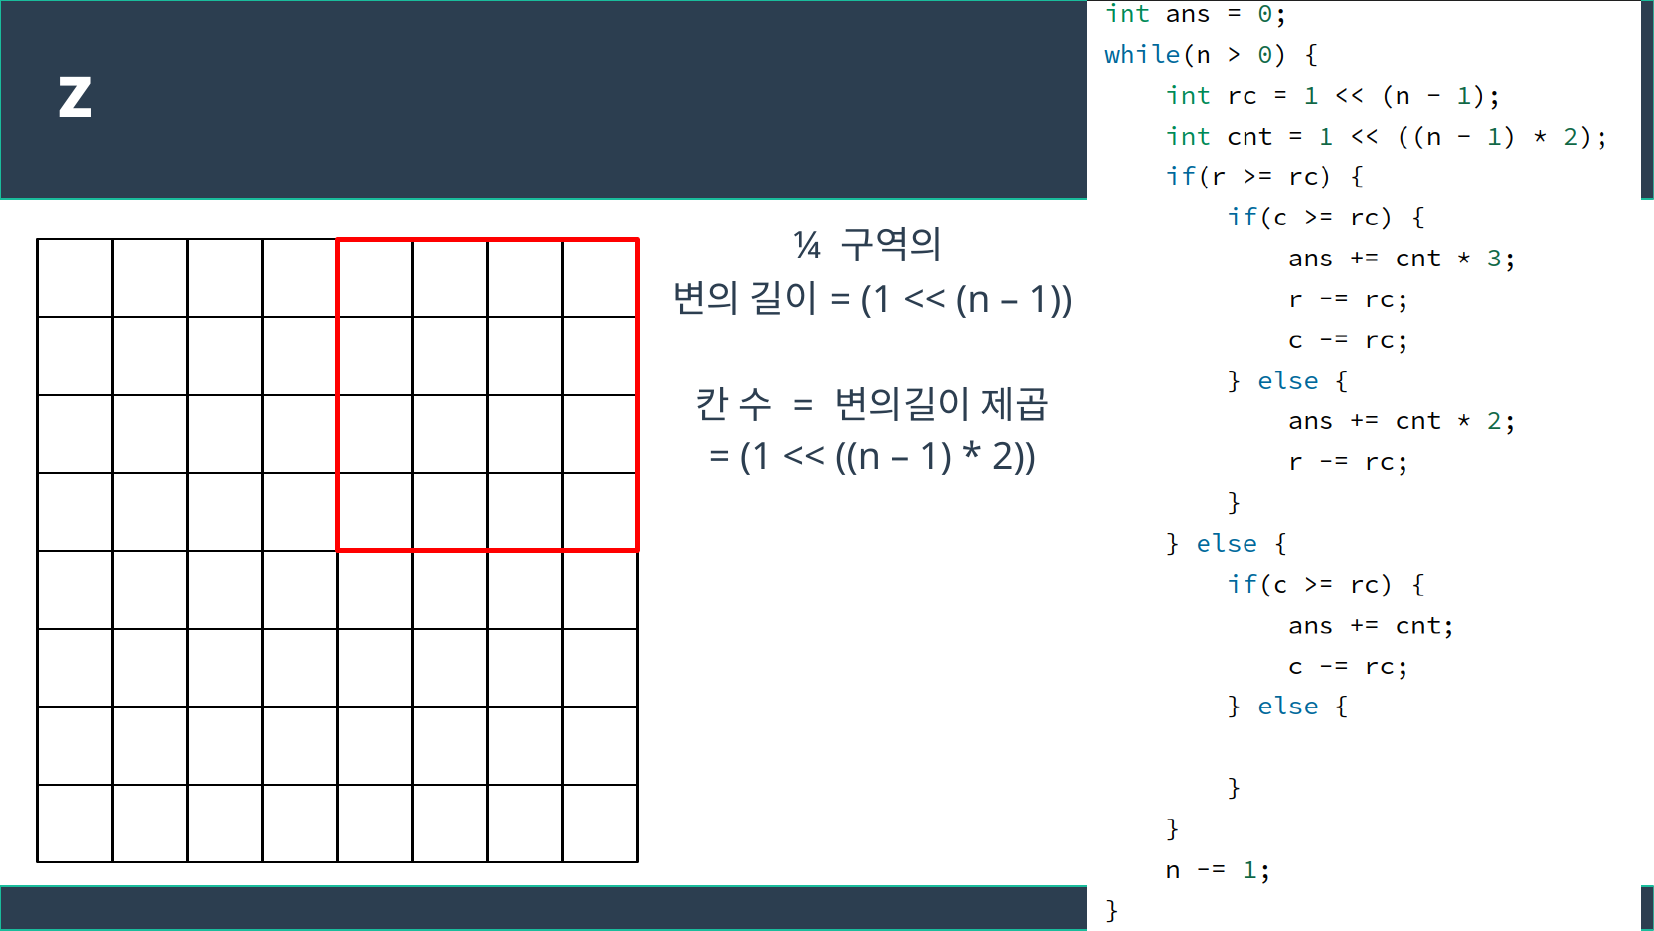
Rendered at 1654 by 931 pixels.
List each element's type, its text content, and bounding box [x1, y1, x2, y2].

text_box ¼ 구역의 변의 길이= (1 << (n – 1)) 칸 수 = 변의길이 제곱 = (1 << ((n – 1) * 2)) [657, 207, 1088, 539]
picture [1087, 0, 1641, 931]
title Z [59, 37, 1087, 155]
